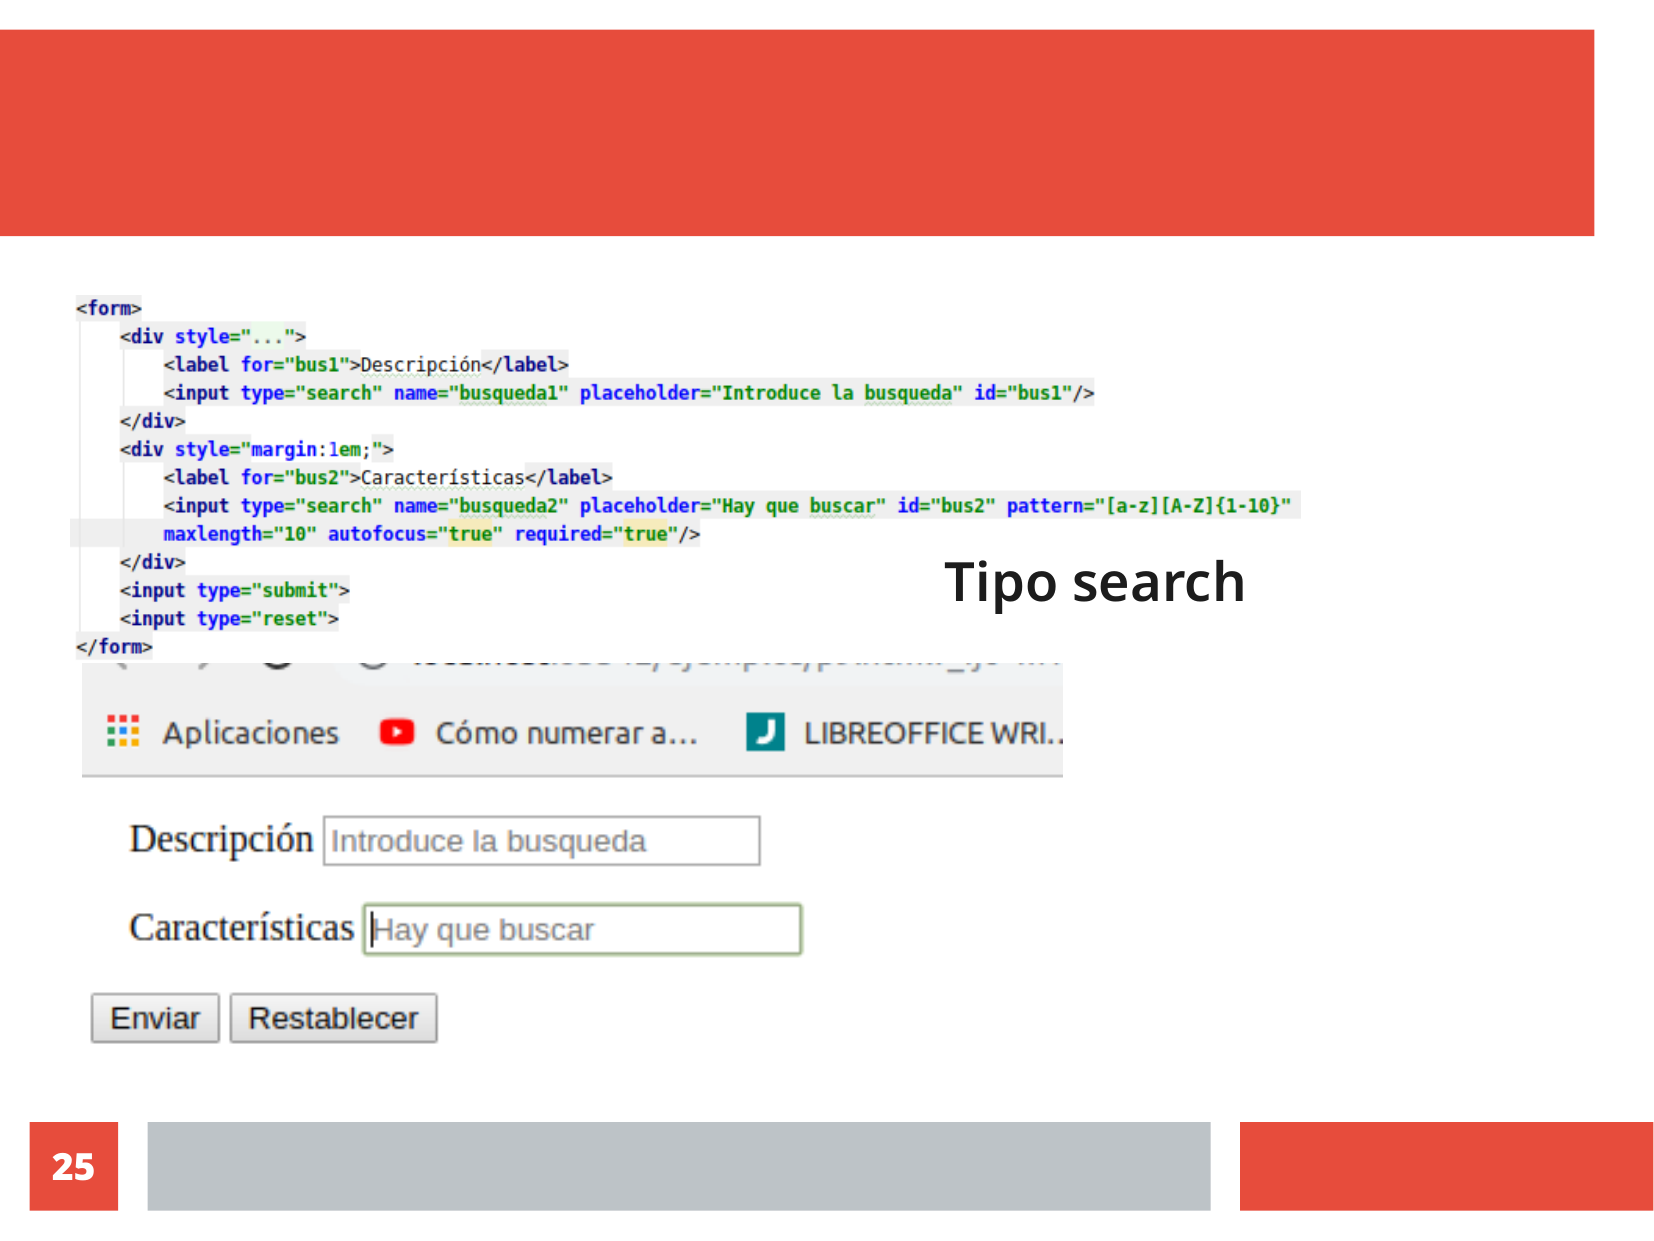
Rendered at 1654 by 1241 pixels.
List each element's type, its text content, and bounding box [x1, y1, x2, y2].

picture [70, 295, 1301, 1087]
list Tipo search [944, 543, 1465, 632]
